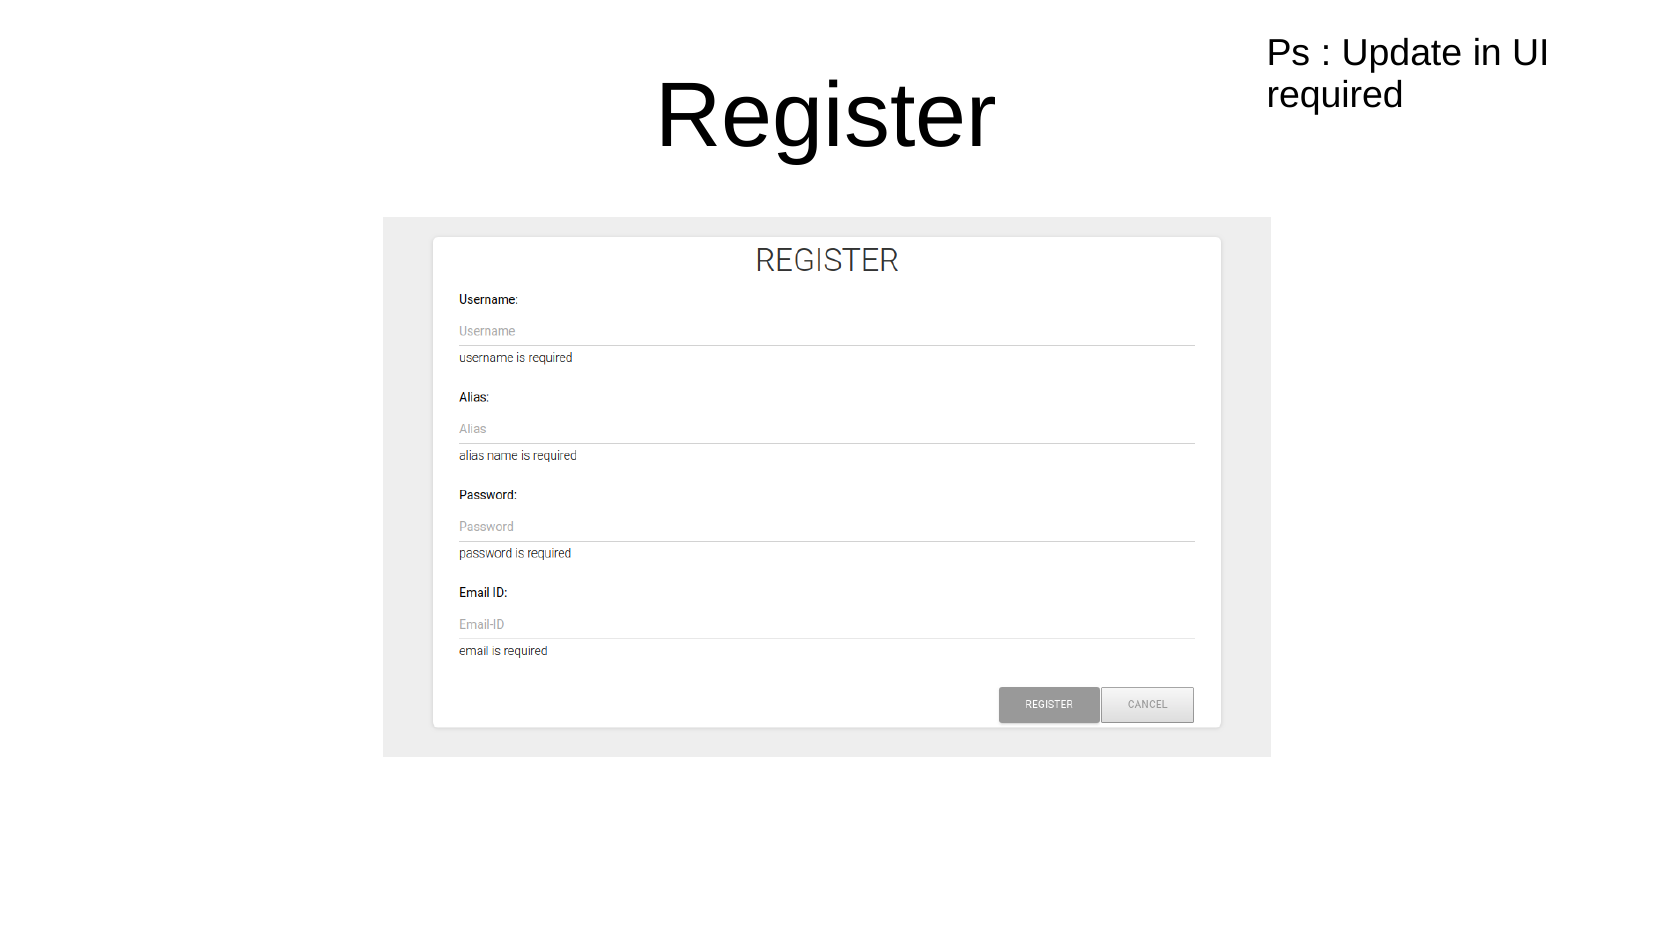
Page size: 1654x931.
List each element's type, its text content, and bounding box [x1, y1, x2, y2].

picture [383, 217, 1271, 758]
text_box Ps : Update in UI required [1251, 23, 1583, 141]
title Register [82, 37, 1571, 193]
